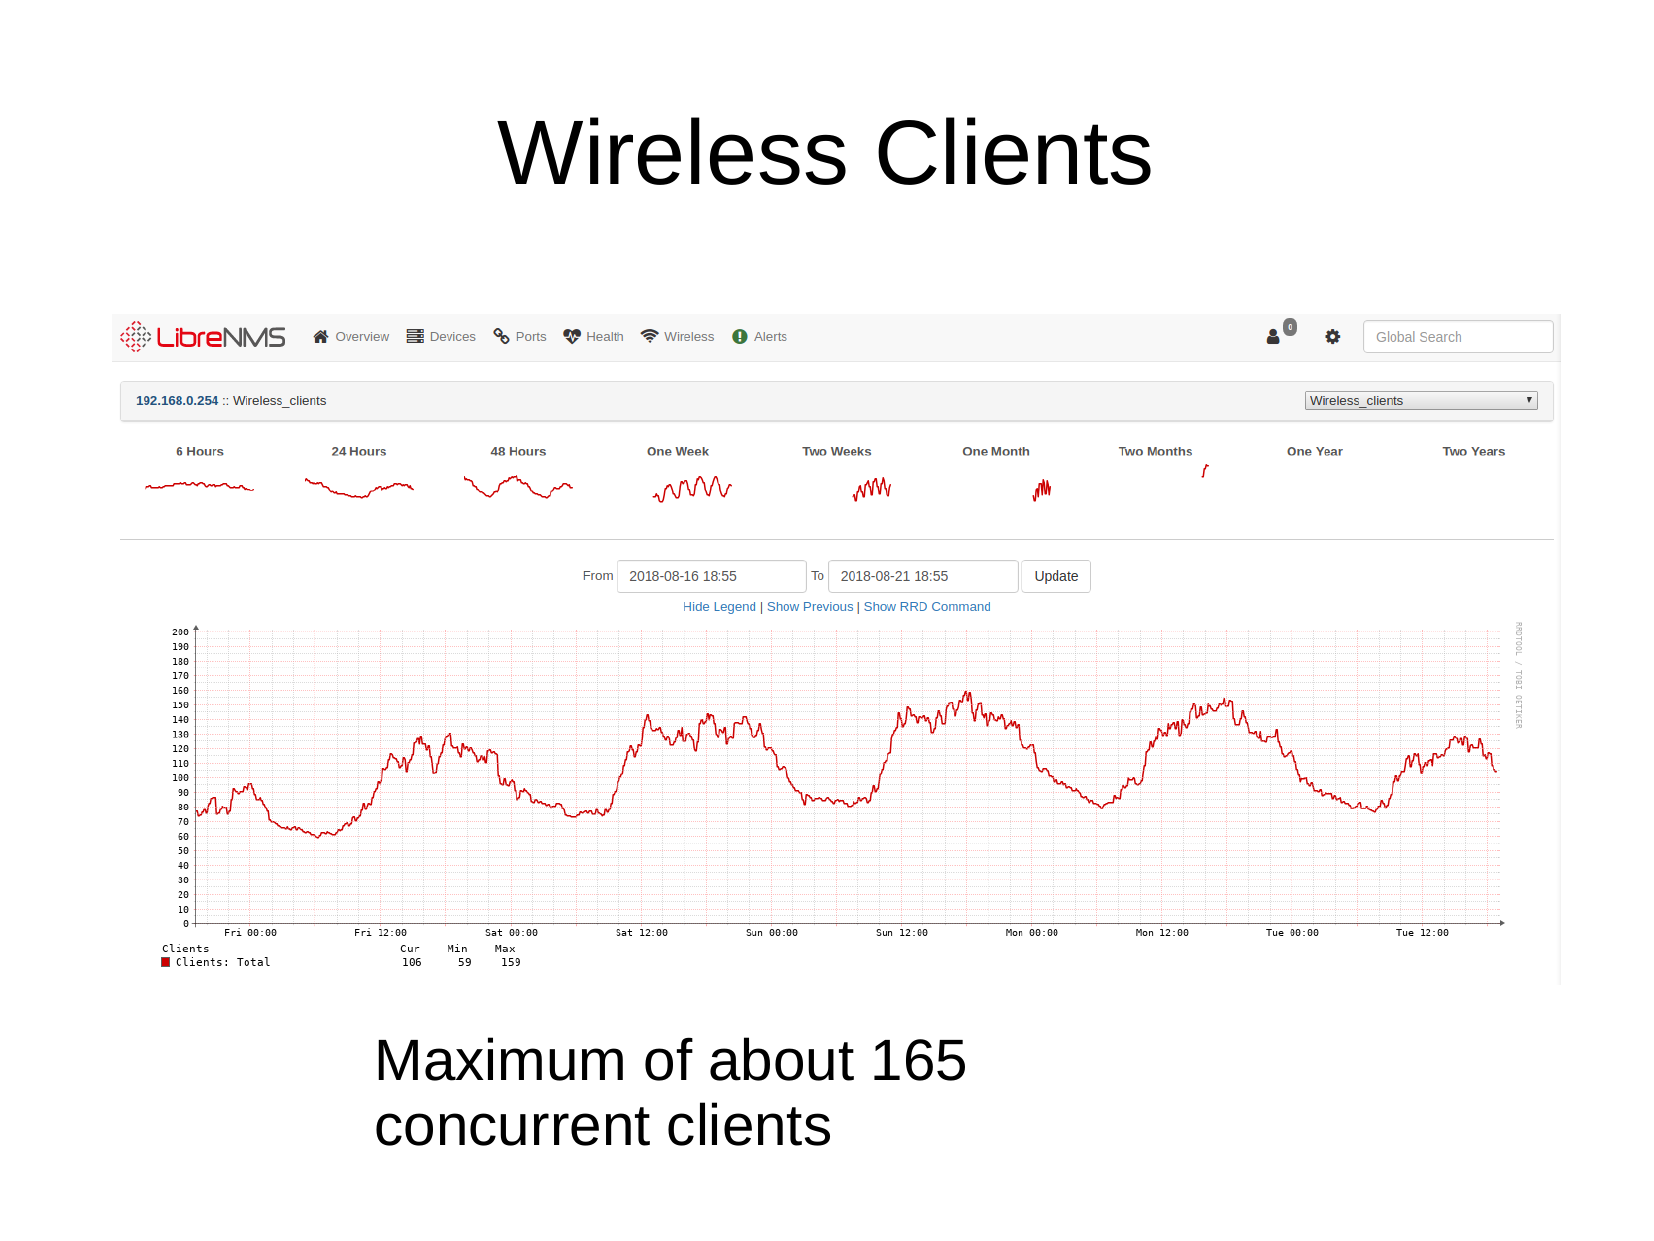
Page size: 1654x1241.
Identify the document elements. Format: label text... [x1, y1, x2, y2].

picture [112, 314, 1561, 985]
title Wireless Clients [82, 49, 1571, 257]
text_box Maximum of about 165 concurrent clients [360, 1020, 1081, 1165]
